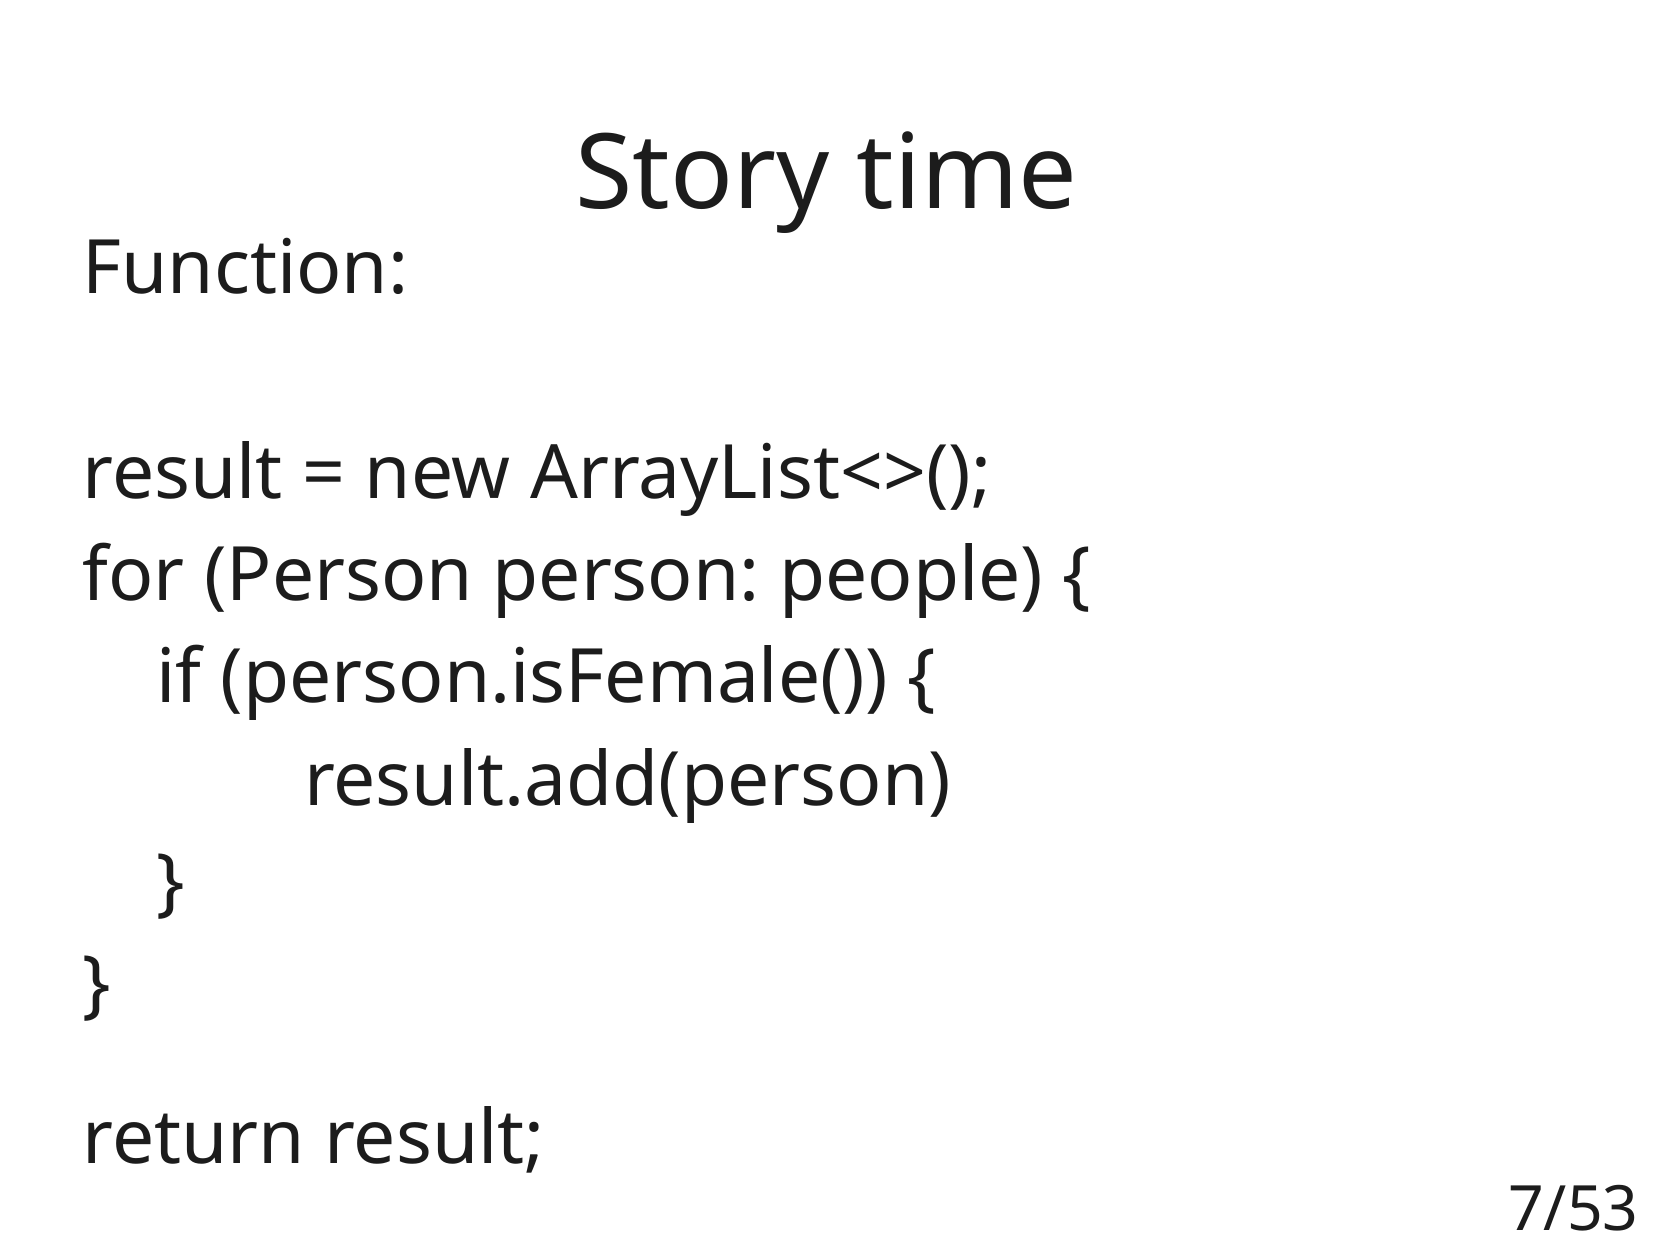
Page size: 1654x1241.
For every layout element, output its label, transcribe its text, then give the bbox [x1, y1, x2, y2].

title Story time [82, 64, 1571, 263]
text_box <numer>/53 [1071, 1155, 1654, 1241]
subtitle Function: result = new ArrayList<>(); for (Person person: people) { if (person.isFemale()) { result.add(person) } } return result; [82, 263, 1571, 1136]
